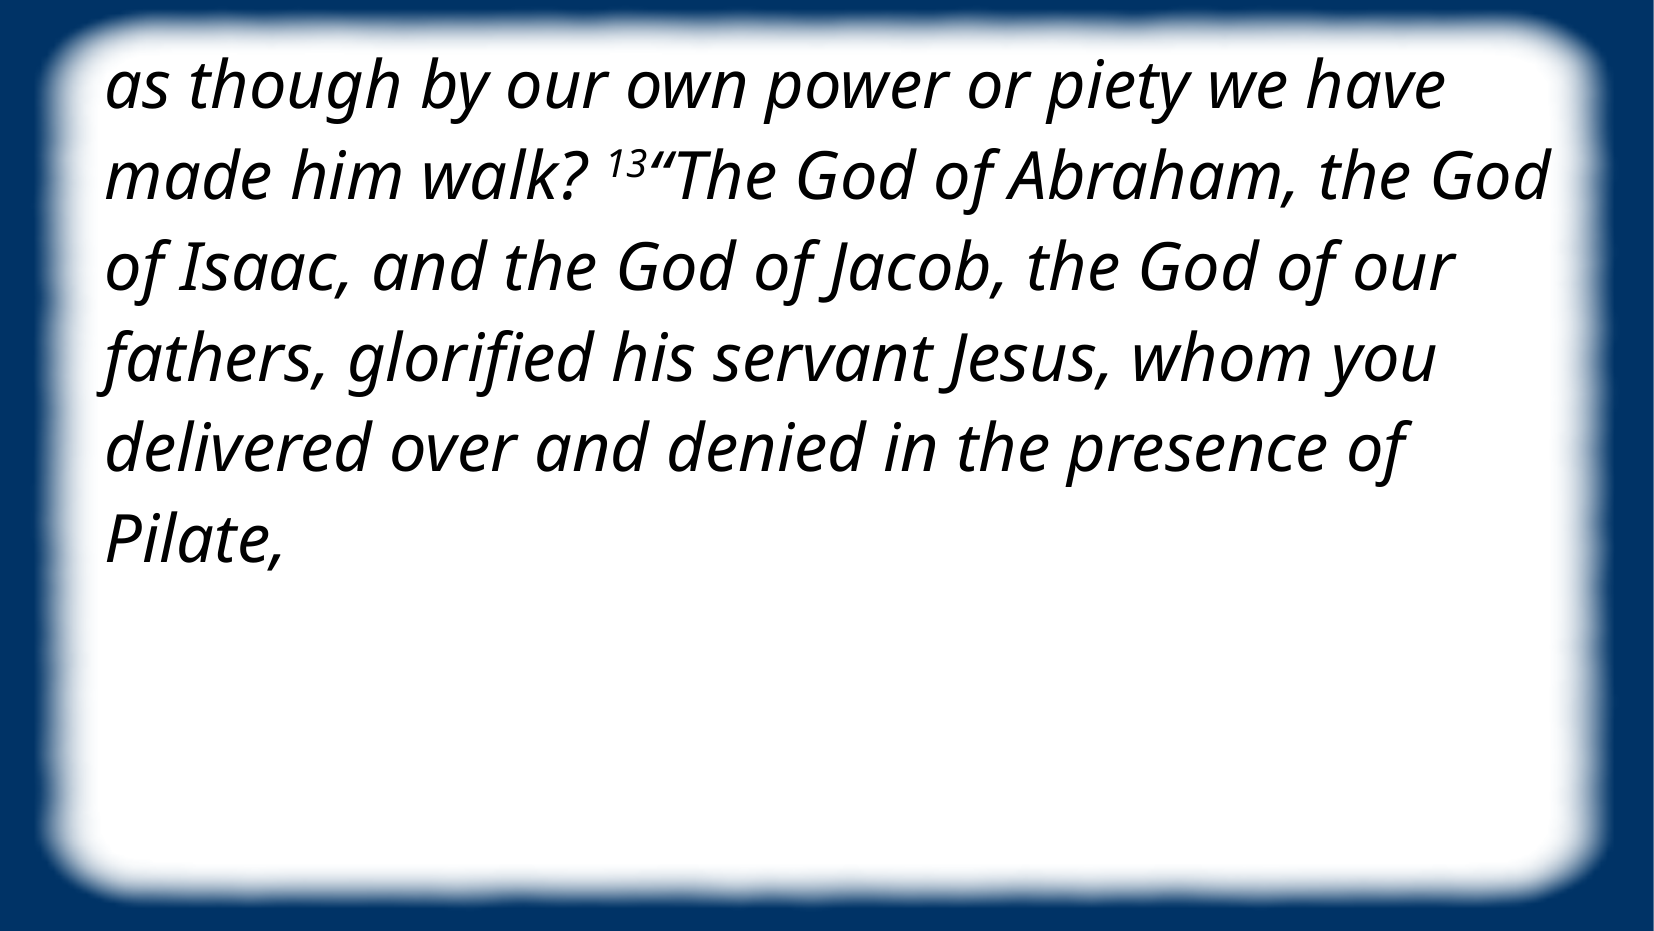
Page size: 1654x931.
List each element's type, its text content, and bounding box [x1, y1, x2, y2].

text_box as though by our own power or piety we have made him walk? 13“The God of Abraham, the God of Isaac, and the God of Jacob, the God of our fathers, glorified his servant Jesus, whom you delivered over and denied in the presence of Pilate, [90, 30, 1576, 578]
picture [0, 0, 1654, 931]
